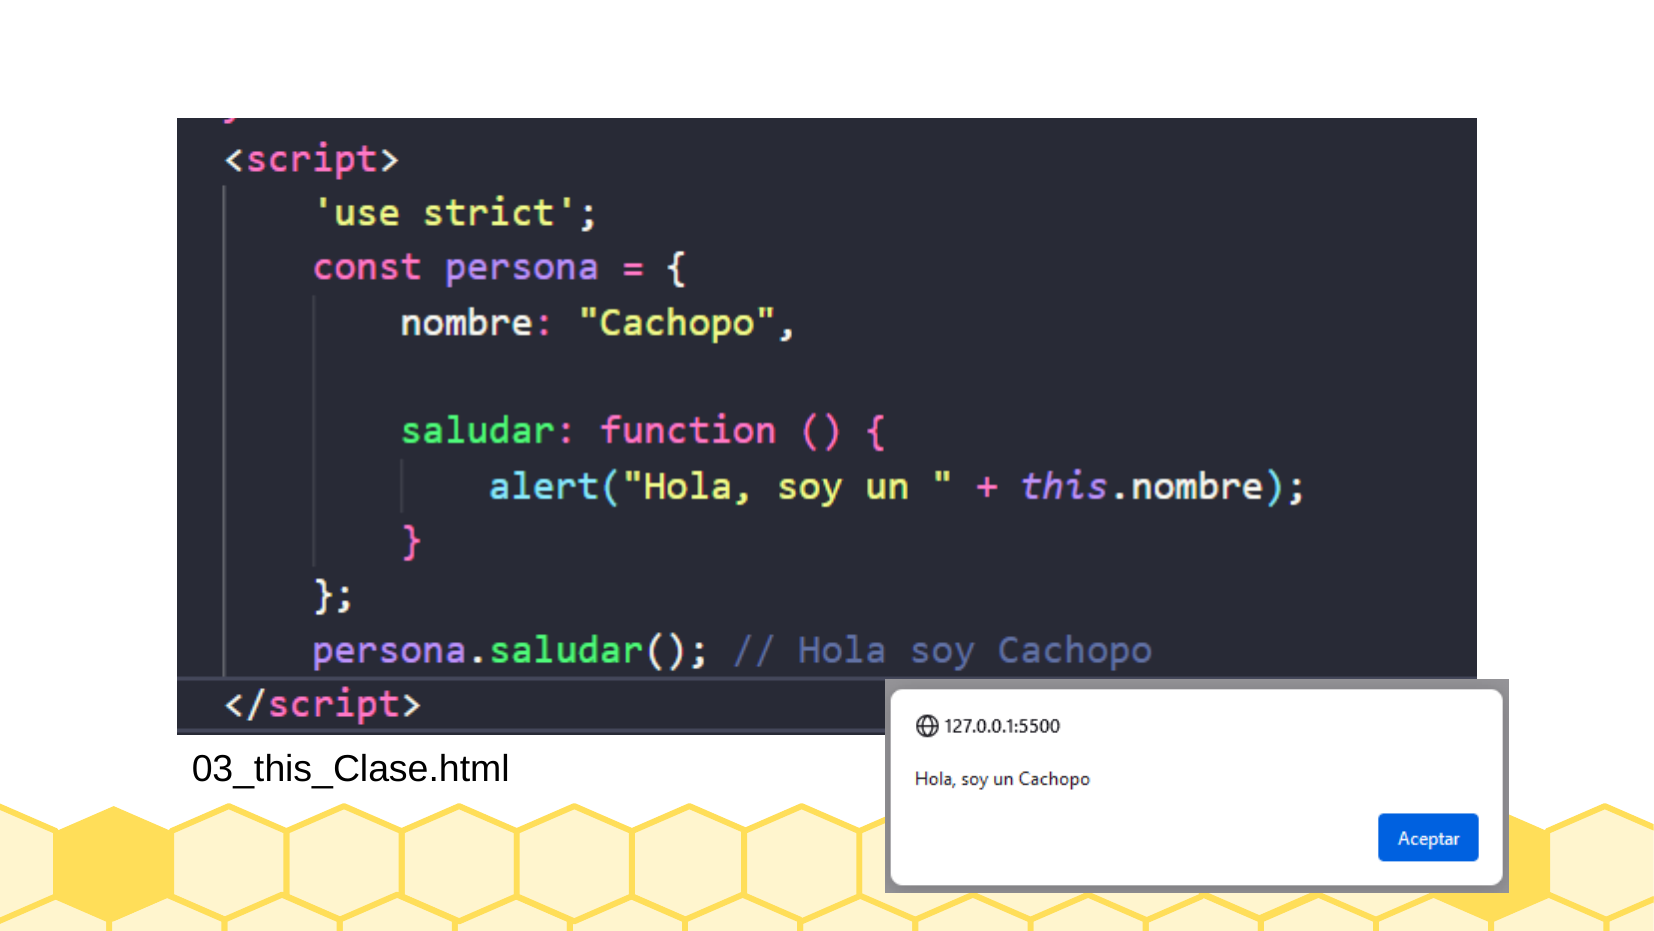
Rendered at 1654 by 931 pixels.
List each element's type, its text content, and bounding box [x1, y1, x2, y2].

picture [177, 118, 1509, 893]
text_box 03_this_Clase.html [177, 740, 526, 798]
